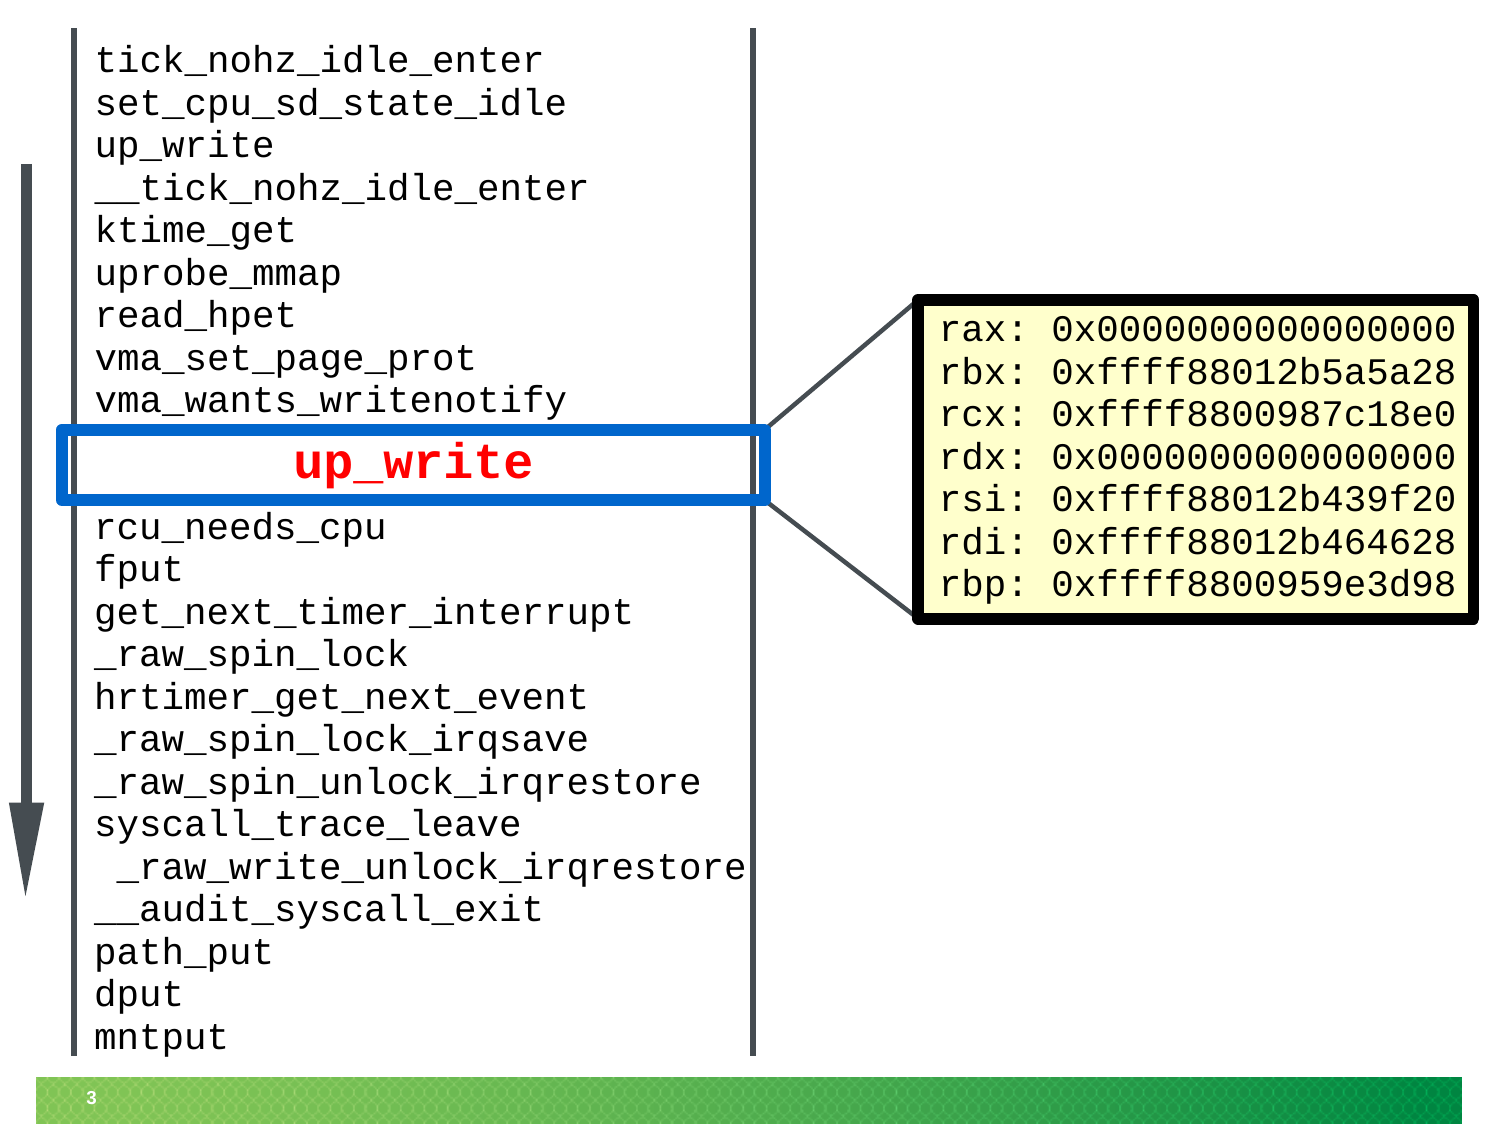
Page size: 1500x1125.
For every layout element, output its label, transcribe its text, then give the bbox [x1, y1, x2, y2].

text_box rax: 0x0000000000000000 rbx: 0xffff88012b5a5a28 rcx: 0xffff8800987c18e0 rdx: 0x0000000000000000 rsi: 0xffff88012b439f20 rdi: 0xffff88012b464628 rbp: 0xffff8800959e3d98 [918, 299, 1474, 619]
text_box rcu_needs_cpu fput get_next_timer_interrupt _raw_spin_lock hrtimer_get_next_event _raw_spin_lock_irqsave _raw_spin_unlock_irqrestore syscall_trace_leave _raw_write_unlock_irqrestore __audit_syscall_exit path_put dput mntput [79, 501, 762, 1069]
text_box tick_nohz_idle_enter set_cpu_sd_state_idle up_write __tick_nohz_idle_enter ktime_get uprobe_mmap read_hpet vma_set_page_prot vma_wants_writenotify [79, 34, 612, 429]
text_box up_write [62, 429, 765, 501]
picture [36, 1077, 1462, 1124]
